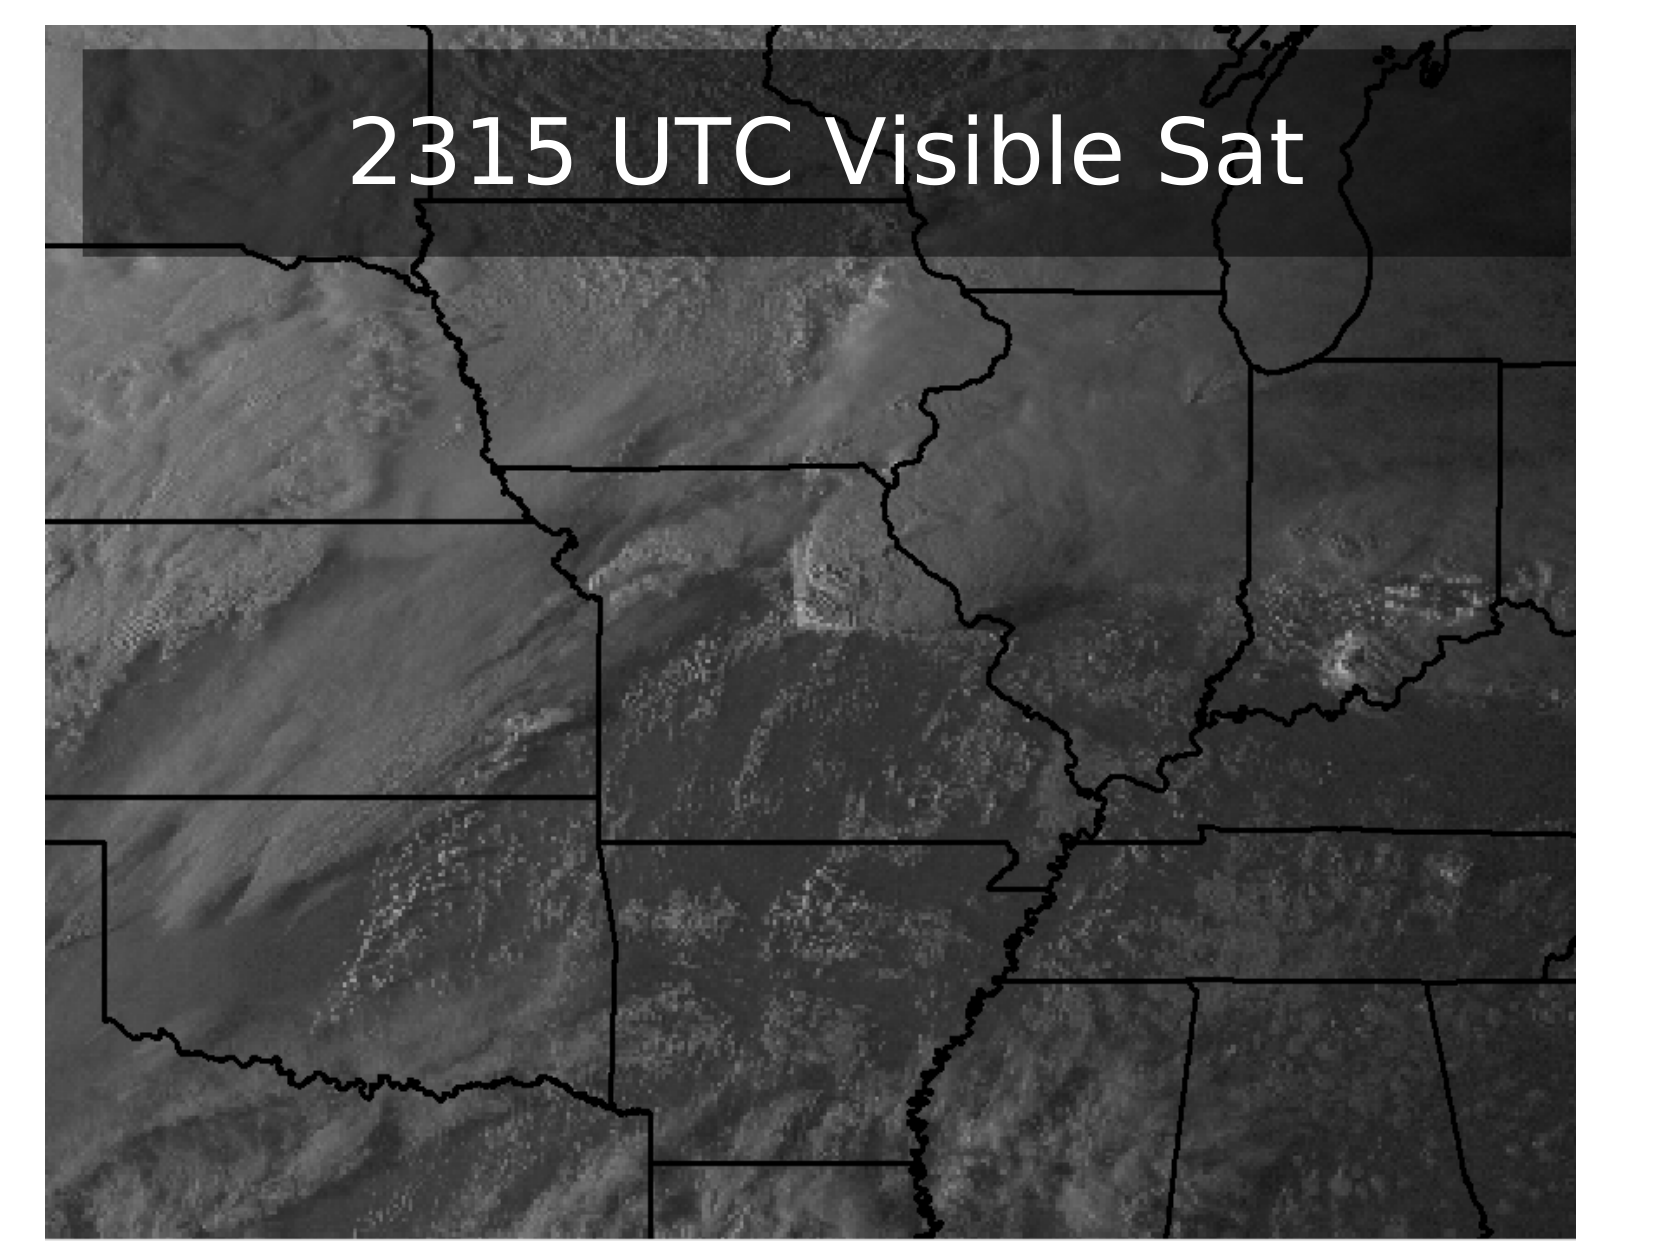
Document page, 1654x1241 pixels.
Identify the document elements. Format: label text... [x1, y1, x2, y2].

picture [45, 25, 1576, 1241]
title 2315 UTC Visible Sat [82, 49, 1571, 257]
